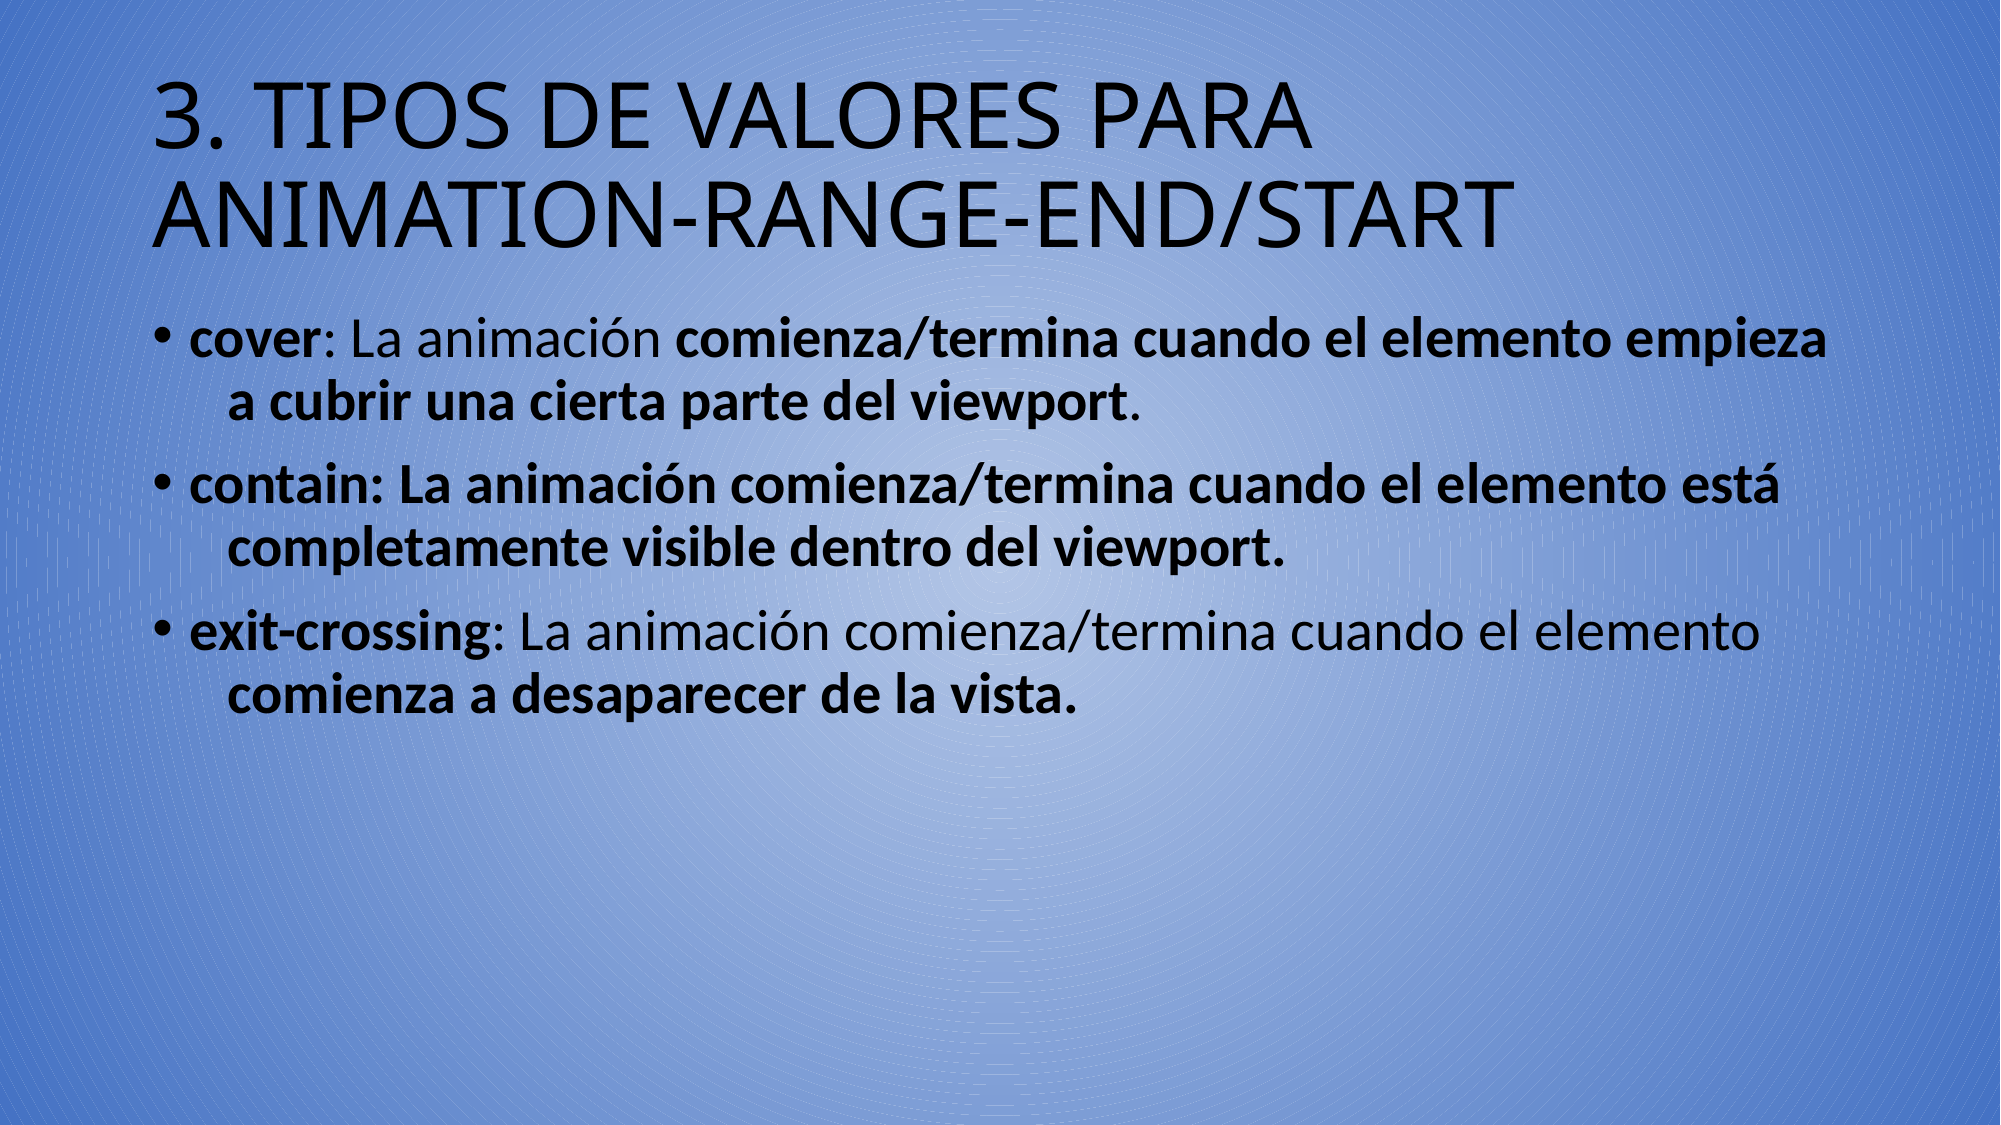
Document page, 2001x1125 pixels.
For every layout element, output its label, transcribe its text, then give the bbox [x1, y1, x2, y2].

list cover: La animación comienza/termina cuando el elemento empieza a cubrir una cierta parte del viewport. contain: La animación comienza/termina cuando el elemento está completamente visible dentro del viewport. exit-crossing: La animación comienza/termina cuando el elemento comienza a desaparecer de la vista. [137, 299, 1863, 1014]
title 3. TIPOS DE VALORES PARA ANIMATION-RANGE-END/START [137, 59, 1863, 278]
